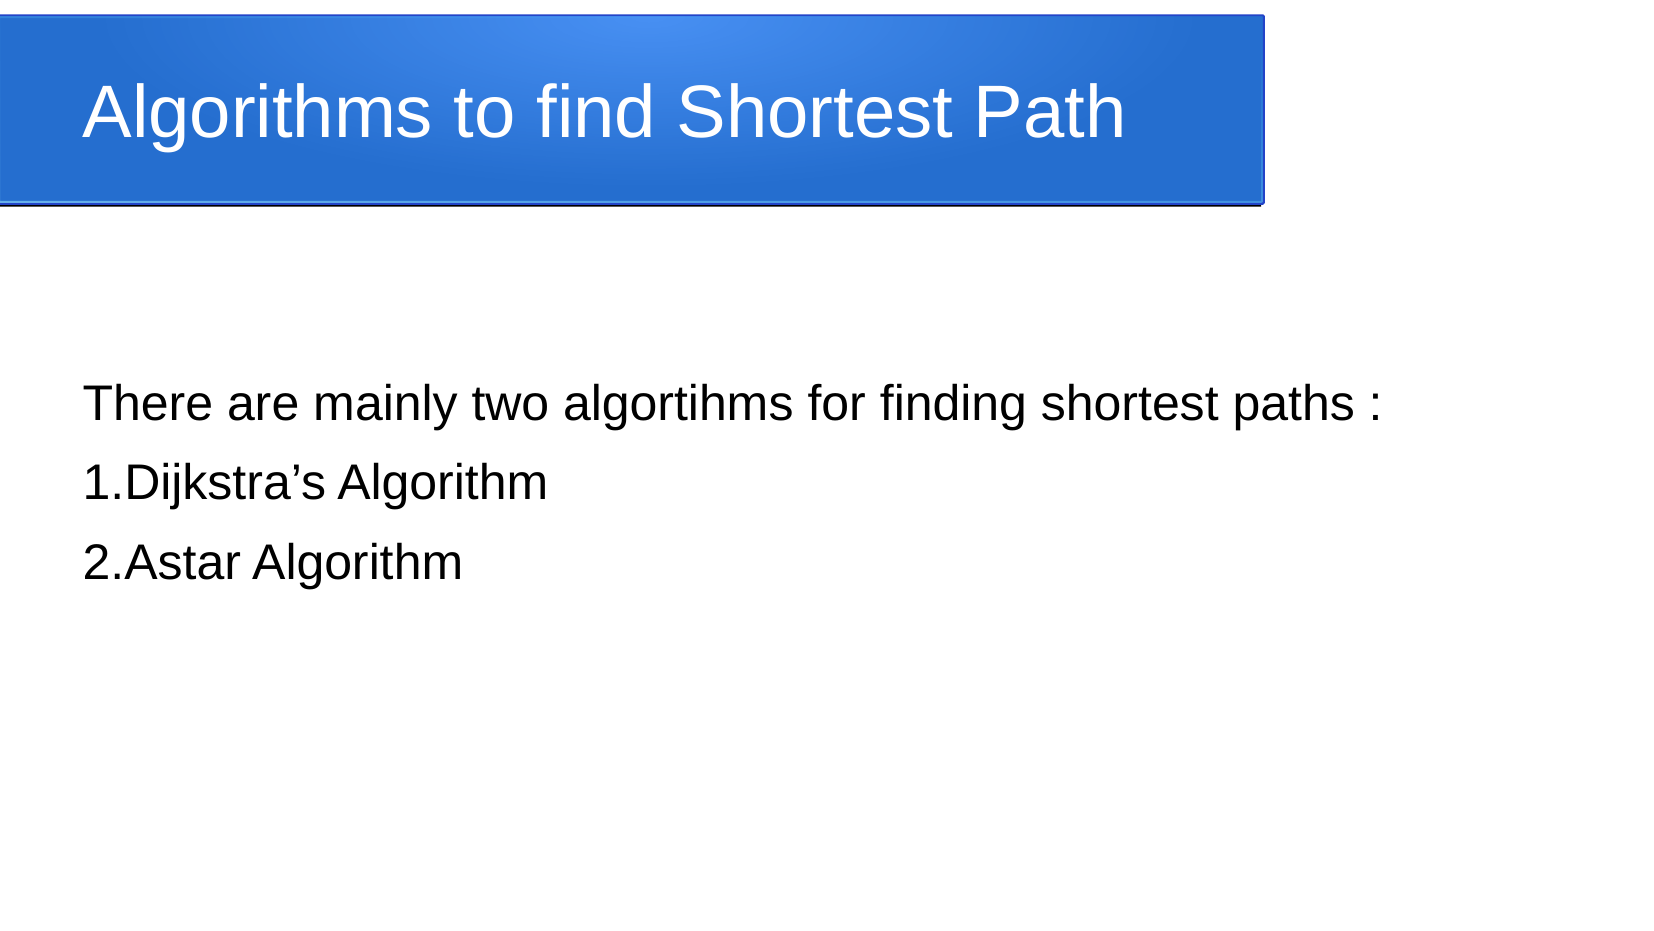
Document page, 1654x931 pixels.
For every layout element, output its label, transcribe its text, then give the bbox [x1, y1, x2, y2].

list There are mainly two algortihms for finding shortest paths : 1.Dijkstra’s Algorithm 2.Astar Algorithm [82, 224, 1571, 764]
title Algorithms to find Shortest Path [82, 35, 1235, 189]
